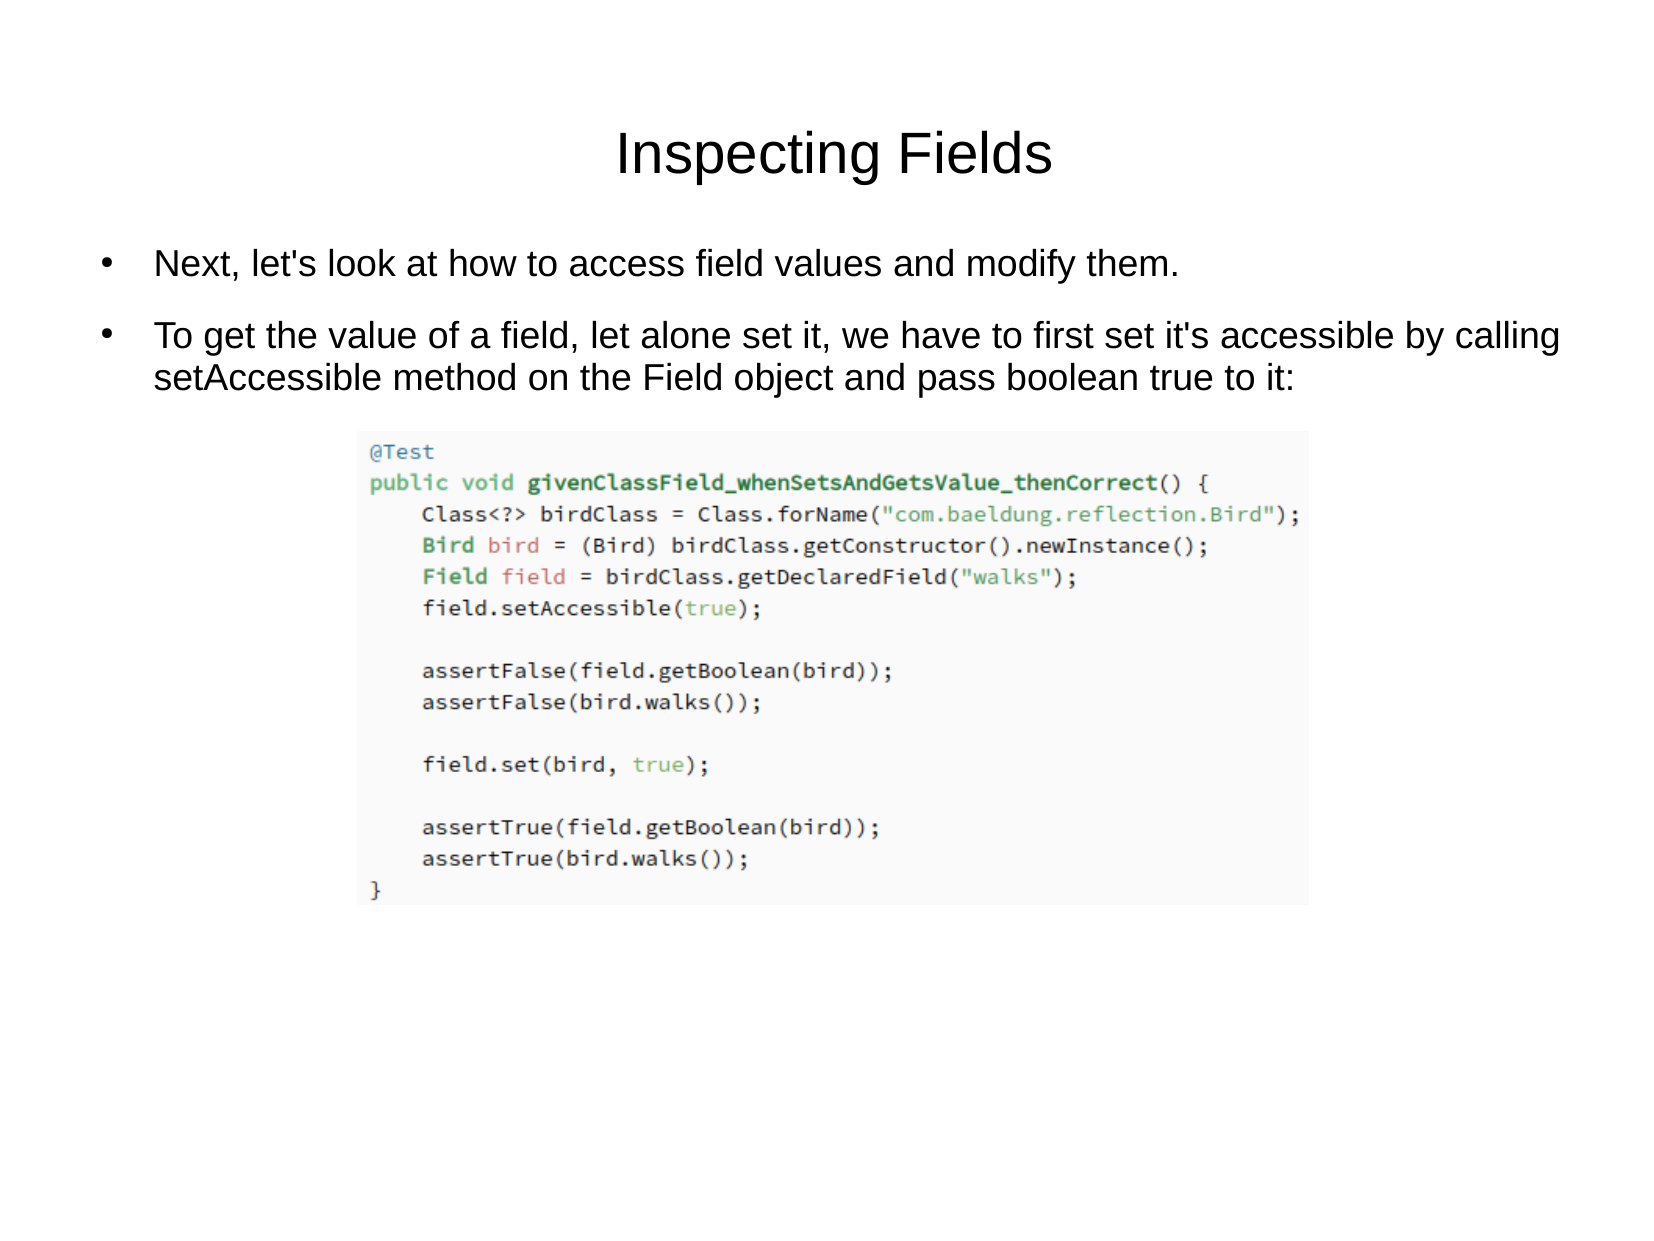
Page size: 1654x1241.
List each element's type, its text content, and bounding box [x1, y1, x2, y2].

title Inspecting Fields [82, 49, 1571, 242]
list Next, let's look at how to access field values and modify them. To get the value of a field, let alone set it, we have to first set it's accessible by calling setAccessible method on the Field object and pass boolean true to it: [82, 242, 1619, 1165]
picture [357, 431, 1309, 905]
